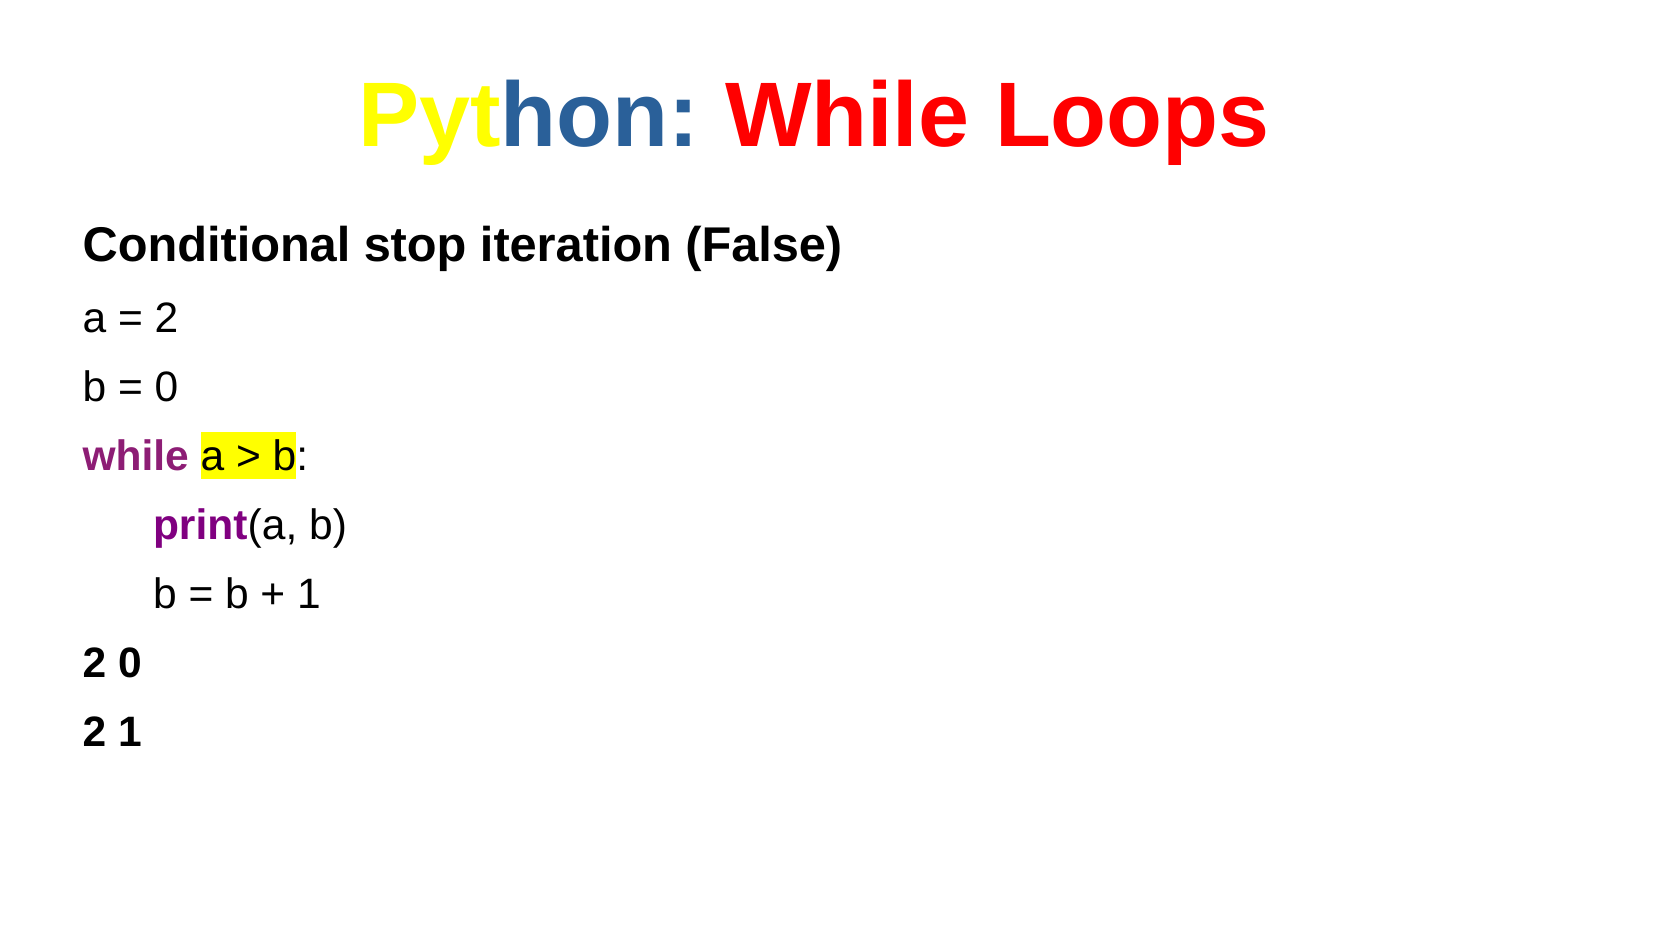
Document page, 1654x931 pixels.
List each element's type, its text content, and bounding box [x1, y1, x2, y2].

list Conditional stop iteration (False) a = 2 b = 0 while a > b: print(a, b) b = b + 1 2 0 2 1 [82, 217, 1571, 758]
title Python: While Loops [82, 37, 1571, 193]
